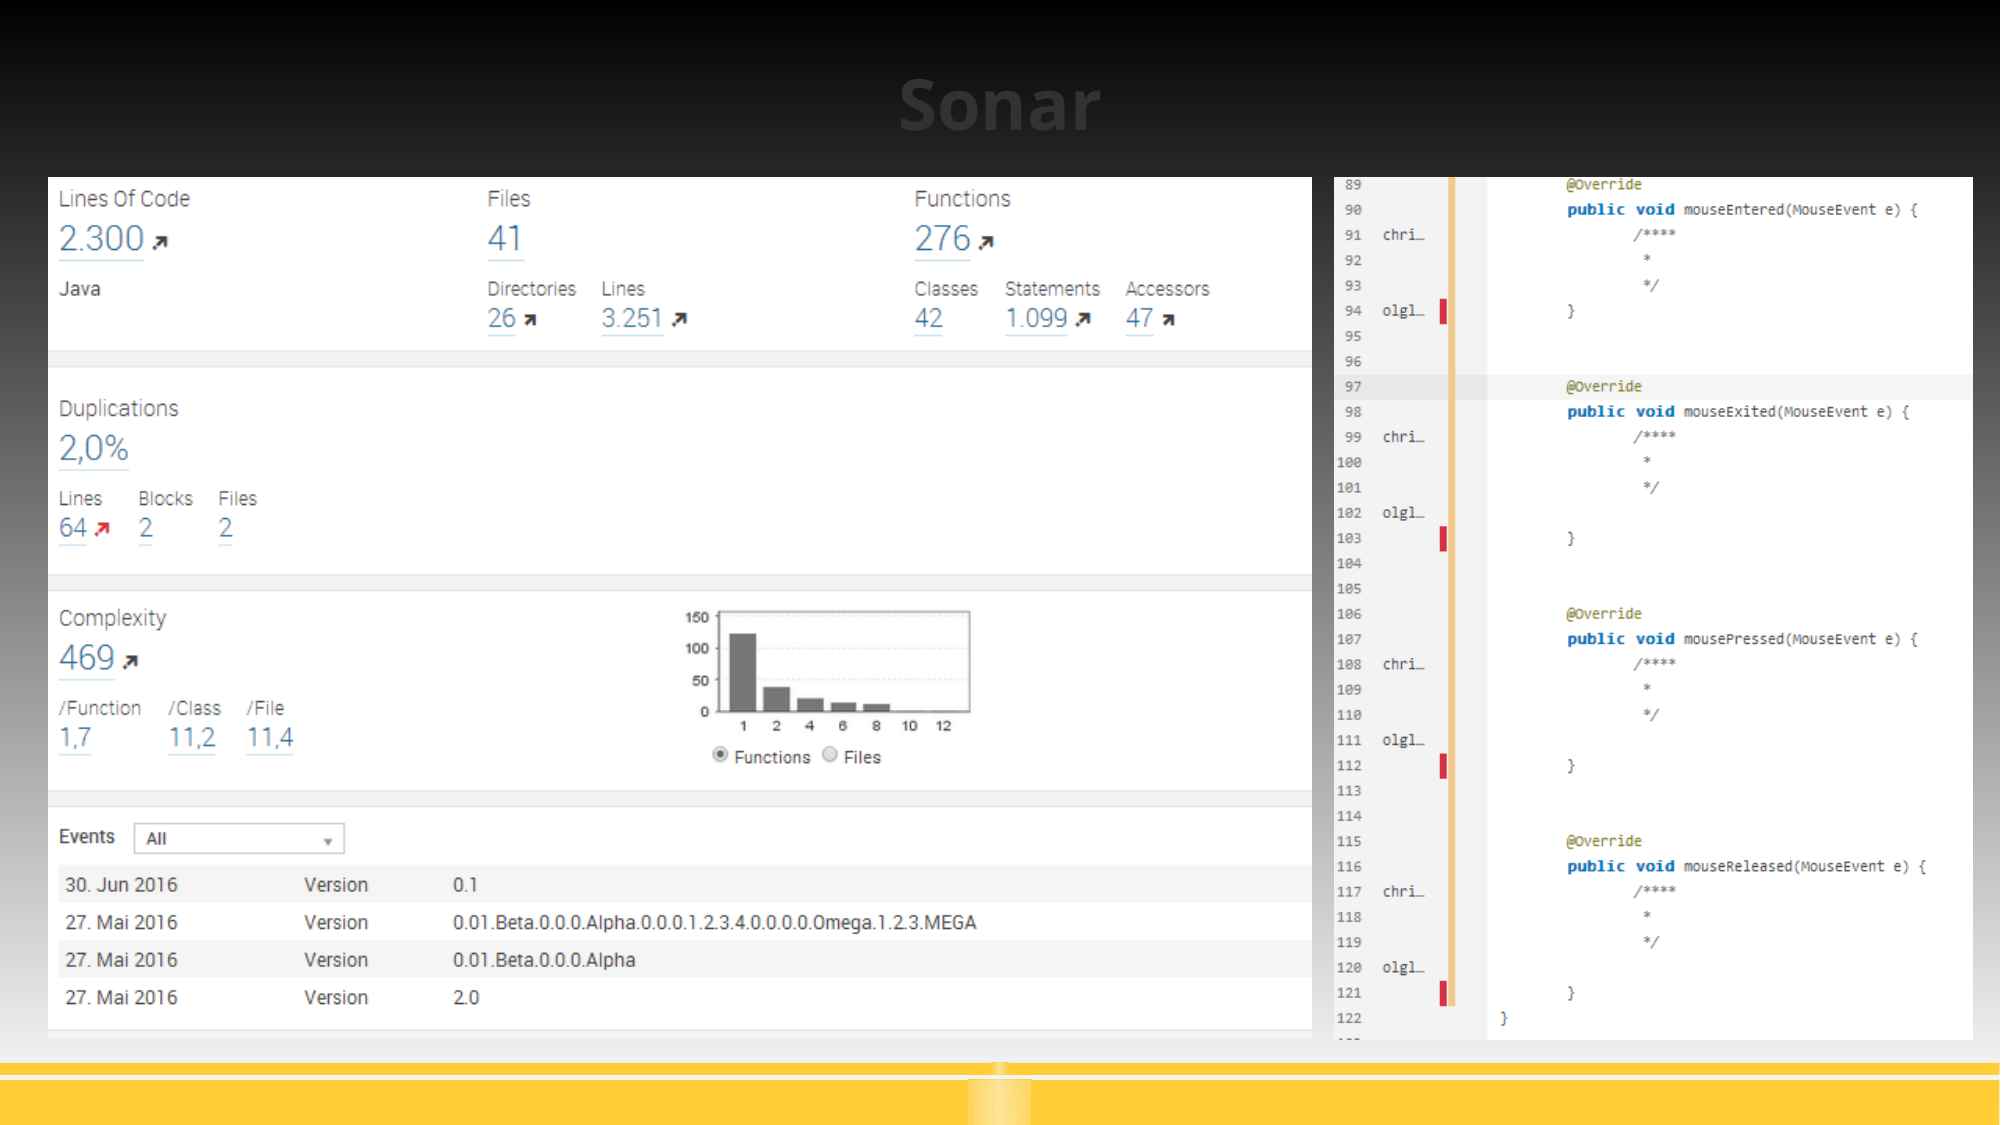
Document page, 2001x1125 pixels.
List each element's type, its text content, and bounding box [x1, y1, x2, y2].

picture [1334, 177, 1973, 1040]
picture [48, 177, 1312, 1039]
title Sonar [212, 61, 1788, 218]
